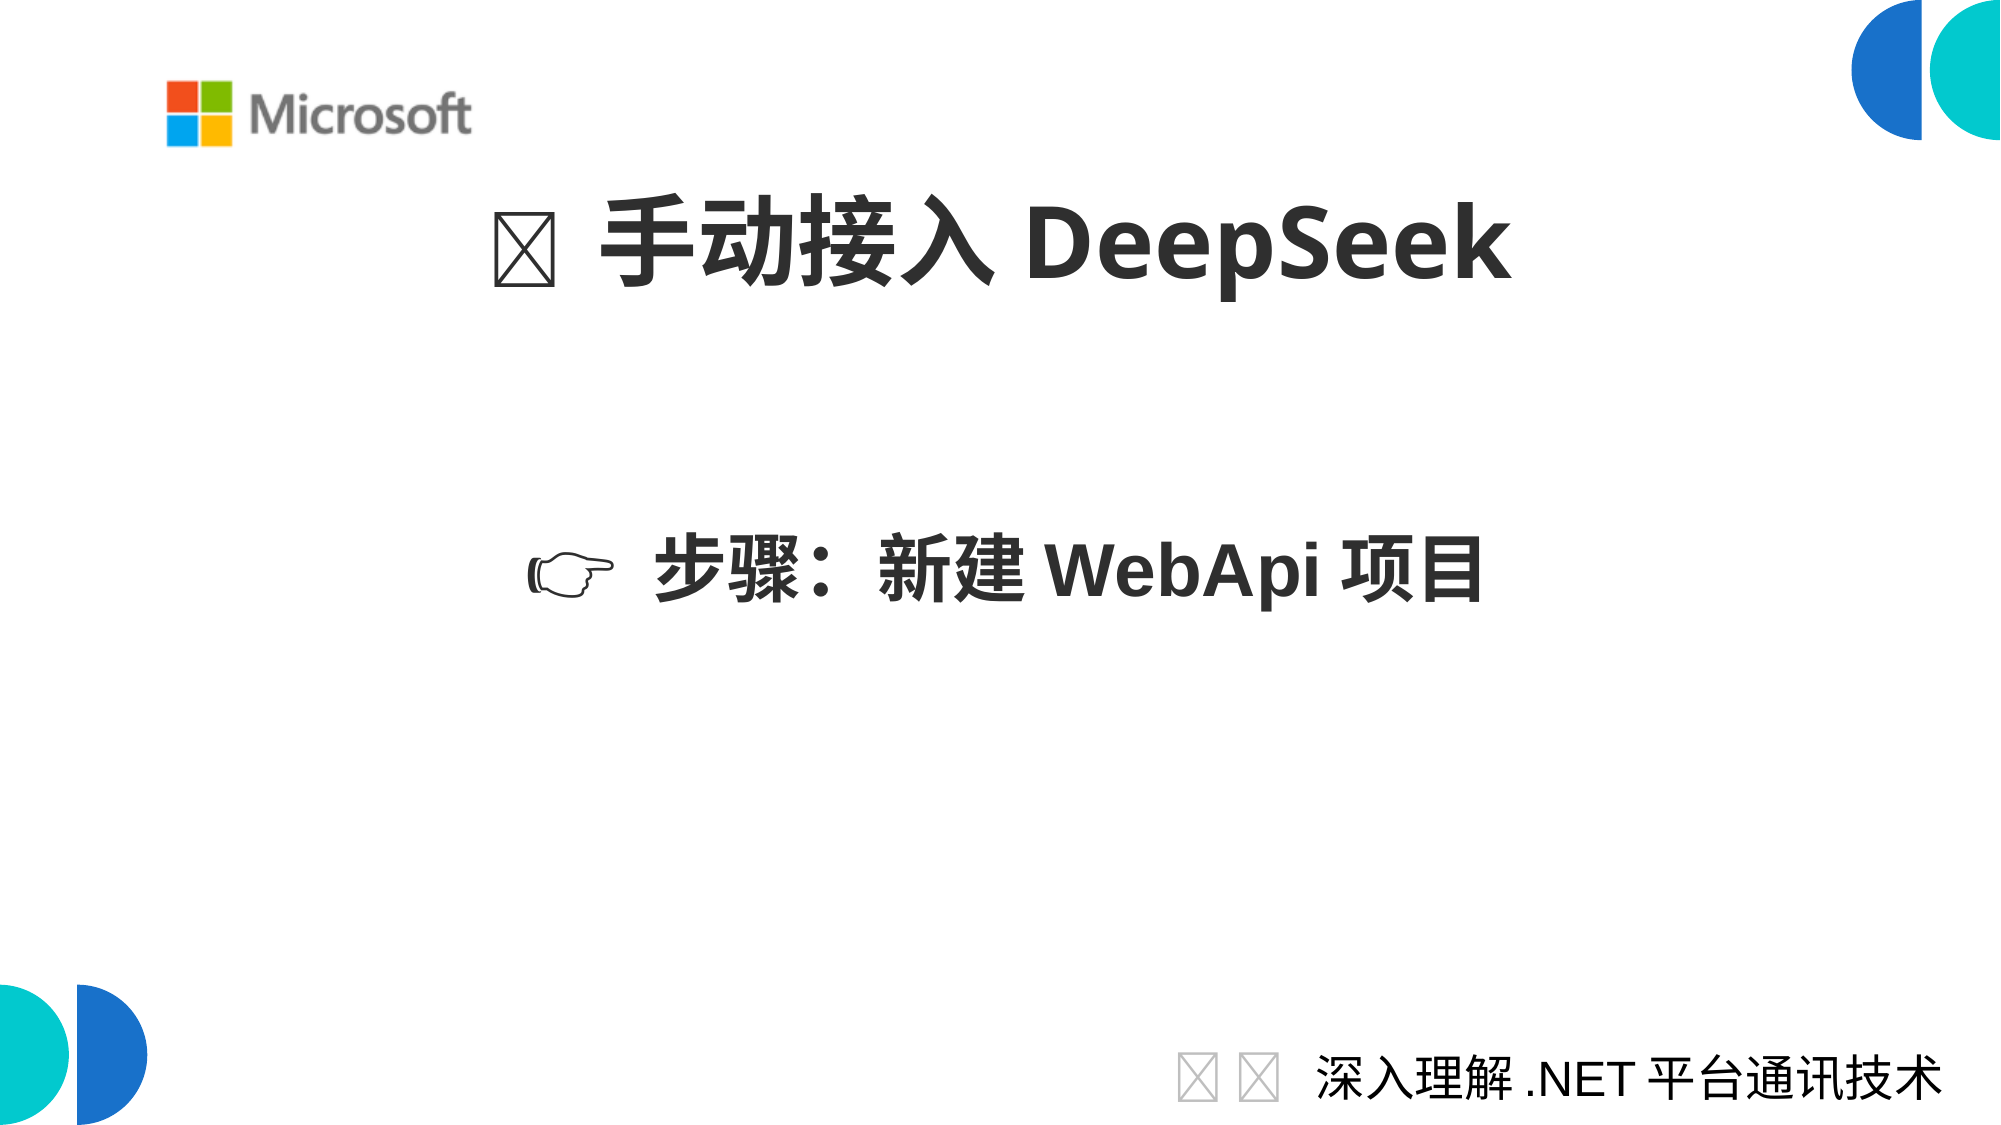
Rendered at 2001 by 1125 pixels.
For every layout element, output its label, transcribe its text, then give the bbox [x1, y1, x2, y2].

subtitle 🚀 🚀 深入理解.NET平台通讯技术 [1173, 1046, 1952, 1107]
title 🚀 手动接入DeepSeek [138, 145, 1862, 332]
text_box 👉 步骤：新建WebApi项目 [215, 468, 1802, 682]
picture [85, 41, 552, 189]
